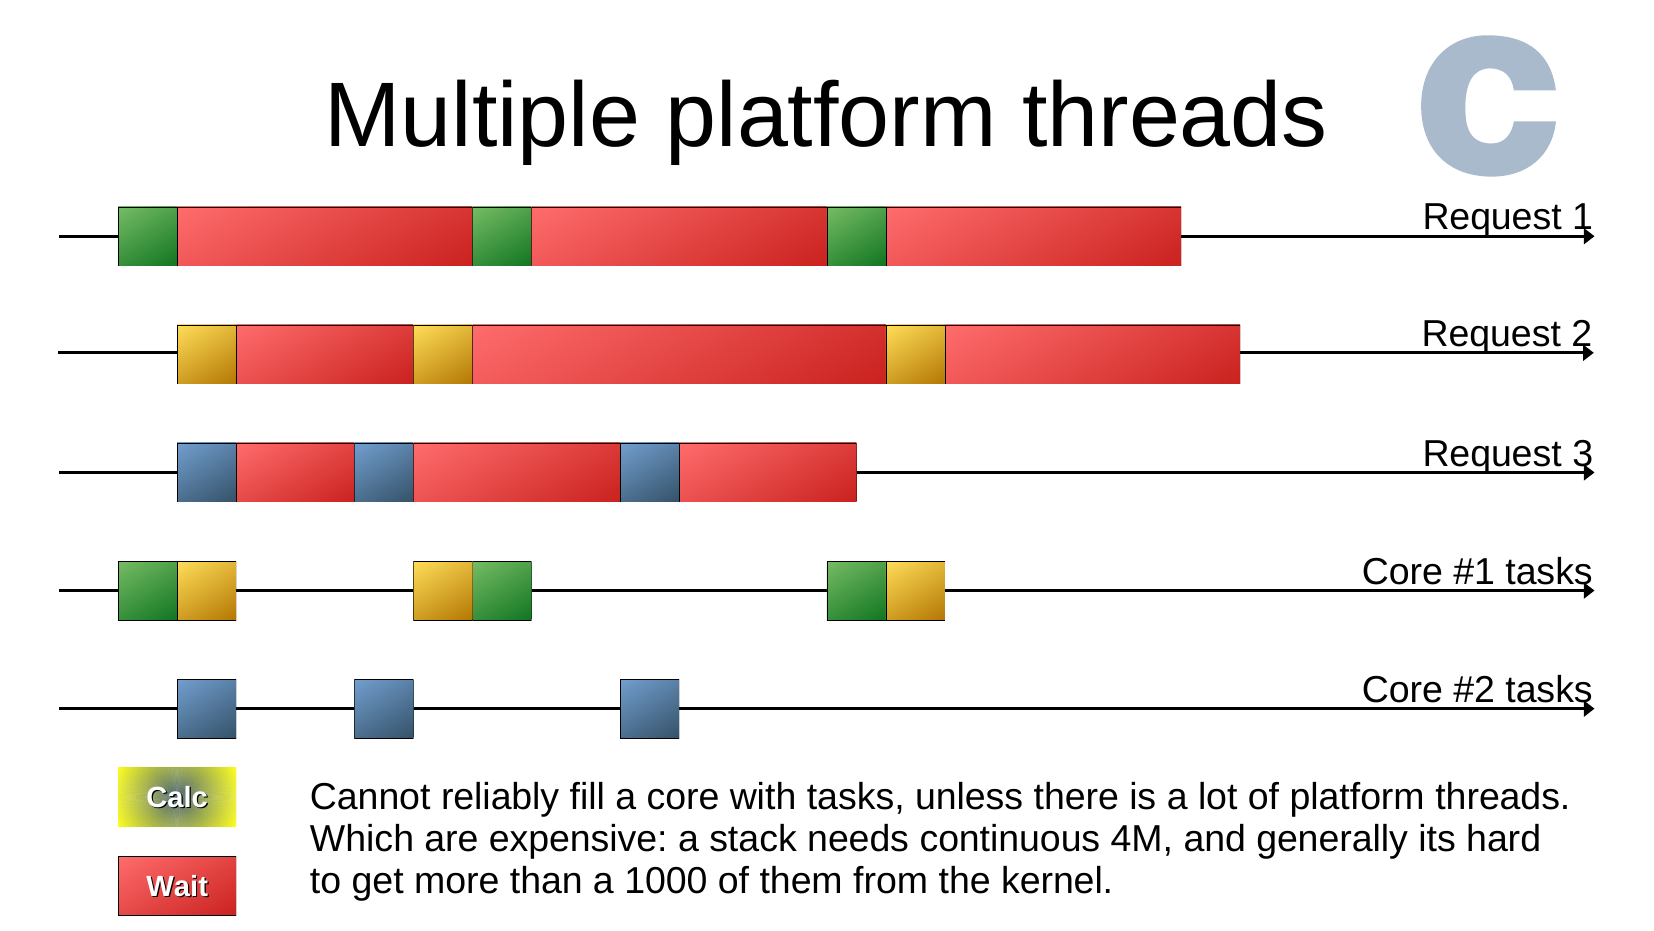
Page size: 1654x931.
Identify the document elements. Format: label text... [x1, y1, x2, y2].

title Multiple platform threads [82, 37, 1571, 193]
text_box [118, 561, 237, 621]
text_box Wait [118, 856, 237, 916]
text_box [413, 561, 532, 621]
text_box Calc [118, 767, 237, 827]
text_box [177, 679, 237, 739]
text_box Cannot reliably fill a core with tasks, unless there is a lot of platform threads. Which are expensive: a stack needs continuous 4M, and generally its hard to get more than a 1000 of them from the kernel. [295, 767, 1595, 931]
text_box [118, 206, 1182, 266]
picture [1417, 34, 1560, 178]
text_box [620, 679, 680, 739]
text_box [826, 561, 945, 621]
text_box [177, 324, 1241, 384]
text_box [354, 679, 414, 739]
text_box [177, 442, 857, 502]
